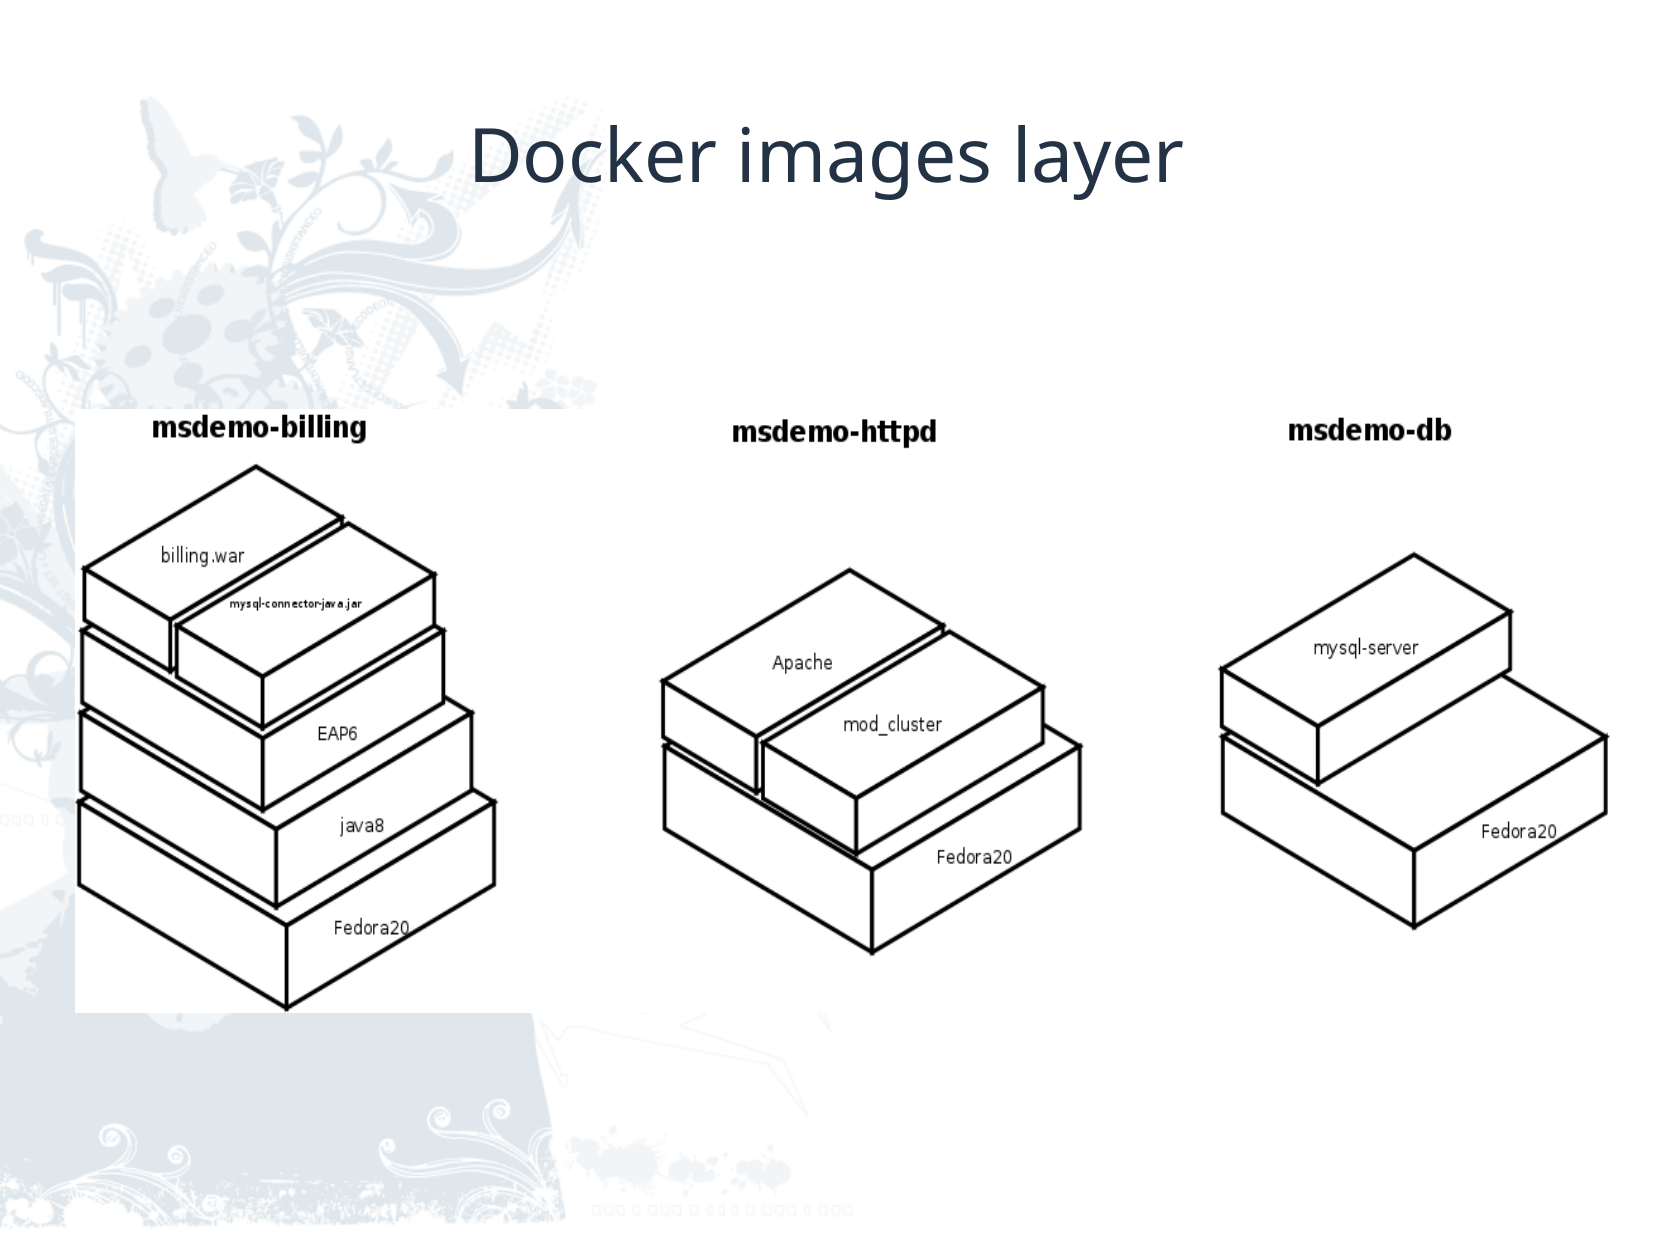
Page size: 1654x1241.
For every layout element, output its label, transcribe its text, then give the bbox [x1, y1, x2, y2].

picture [0, 0, 1654, 1241]
title Docker images layer [82, 49, 1571, 257]
